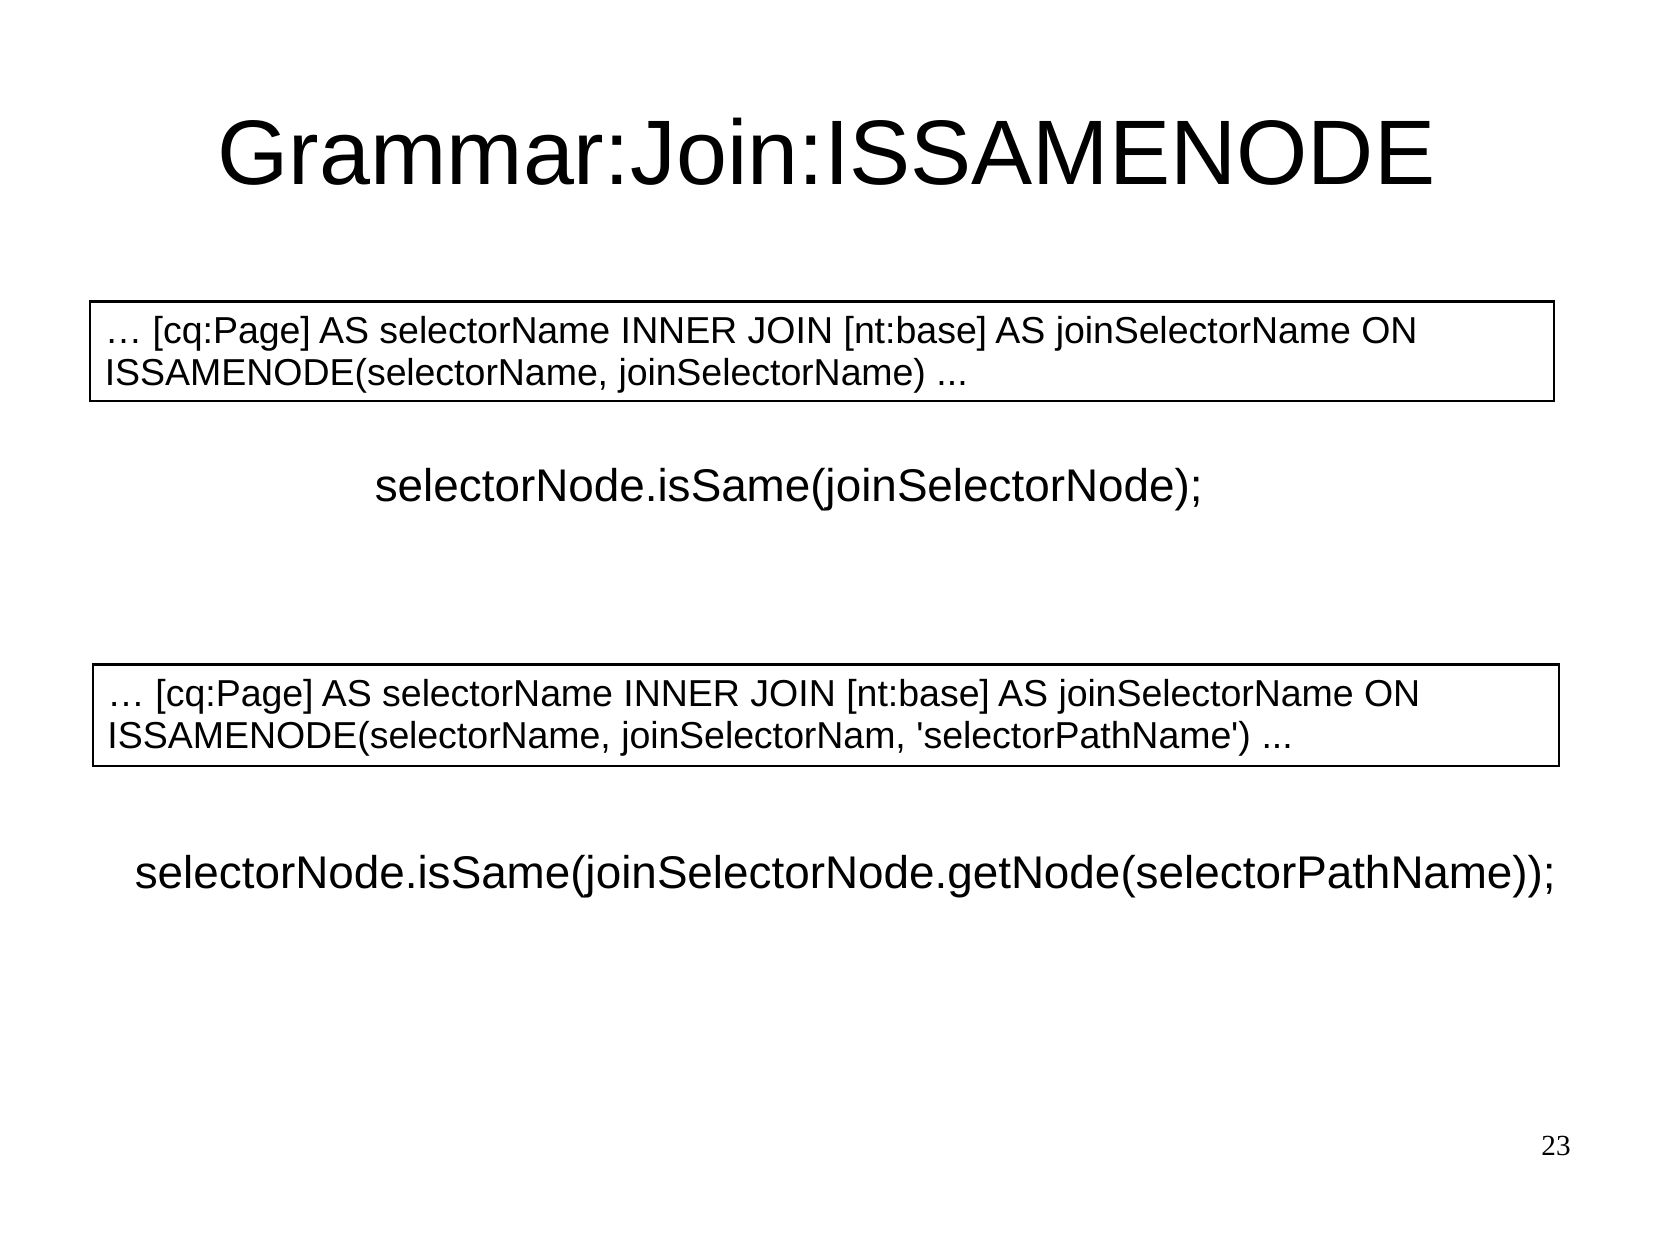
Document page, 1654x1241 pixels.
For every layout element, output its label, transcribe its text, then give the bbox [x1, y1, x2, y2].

table_header … [cq:Page] AS selectorName INNER JOIN [nt:base] AS joinSelectorName ON ISSAMENODE(selectorName, joinSelectorNam, 'selectorPathName') ... [94, 666, 1558, 765]
text_box selectorNode.isSame(joinSelectorNode.getNode(selectorPathName)); [120, 840, 1606, 931]
table_header … [cq:Page] AS selectorName INNER JOIN [nt:base] AS joinSelectorName ON ISSAMENODE(selectorName, joinSelectorName) ... [91, 303, 1553, 400]
text_box selectorNode.isSame(joinSelectorNode); [360, 452, 1276, 571]
title Grammar:Join:ISSAMENODE [83, 49, 1572, 257]
